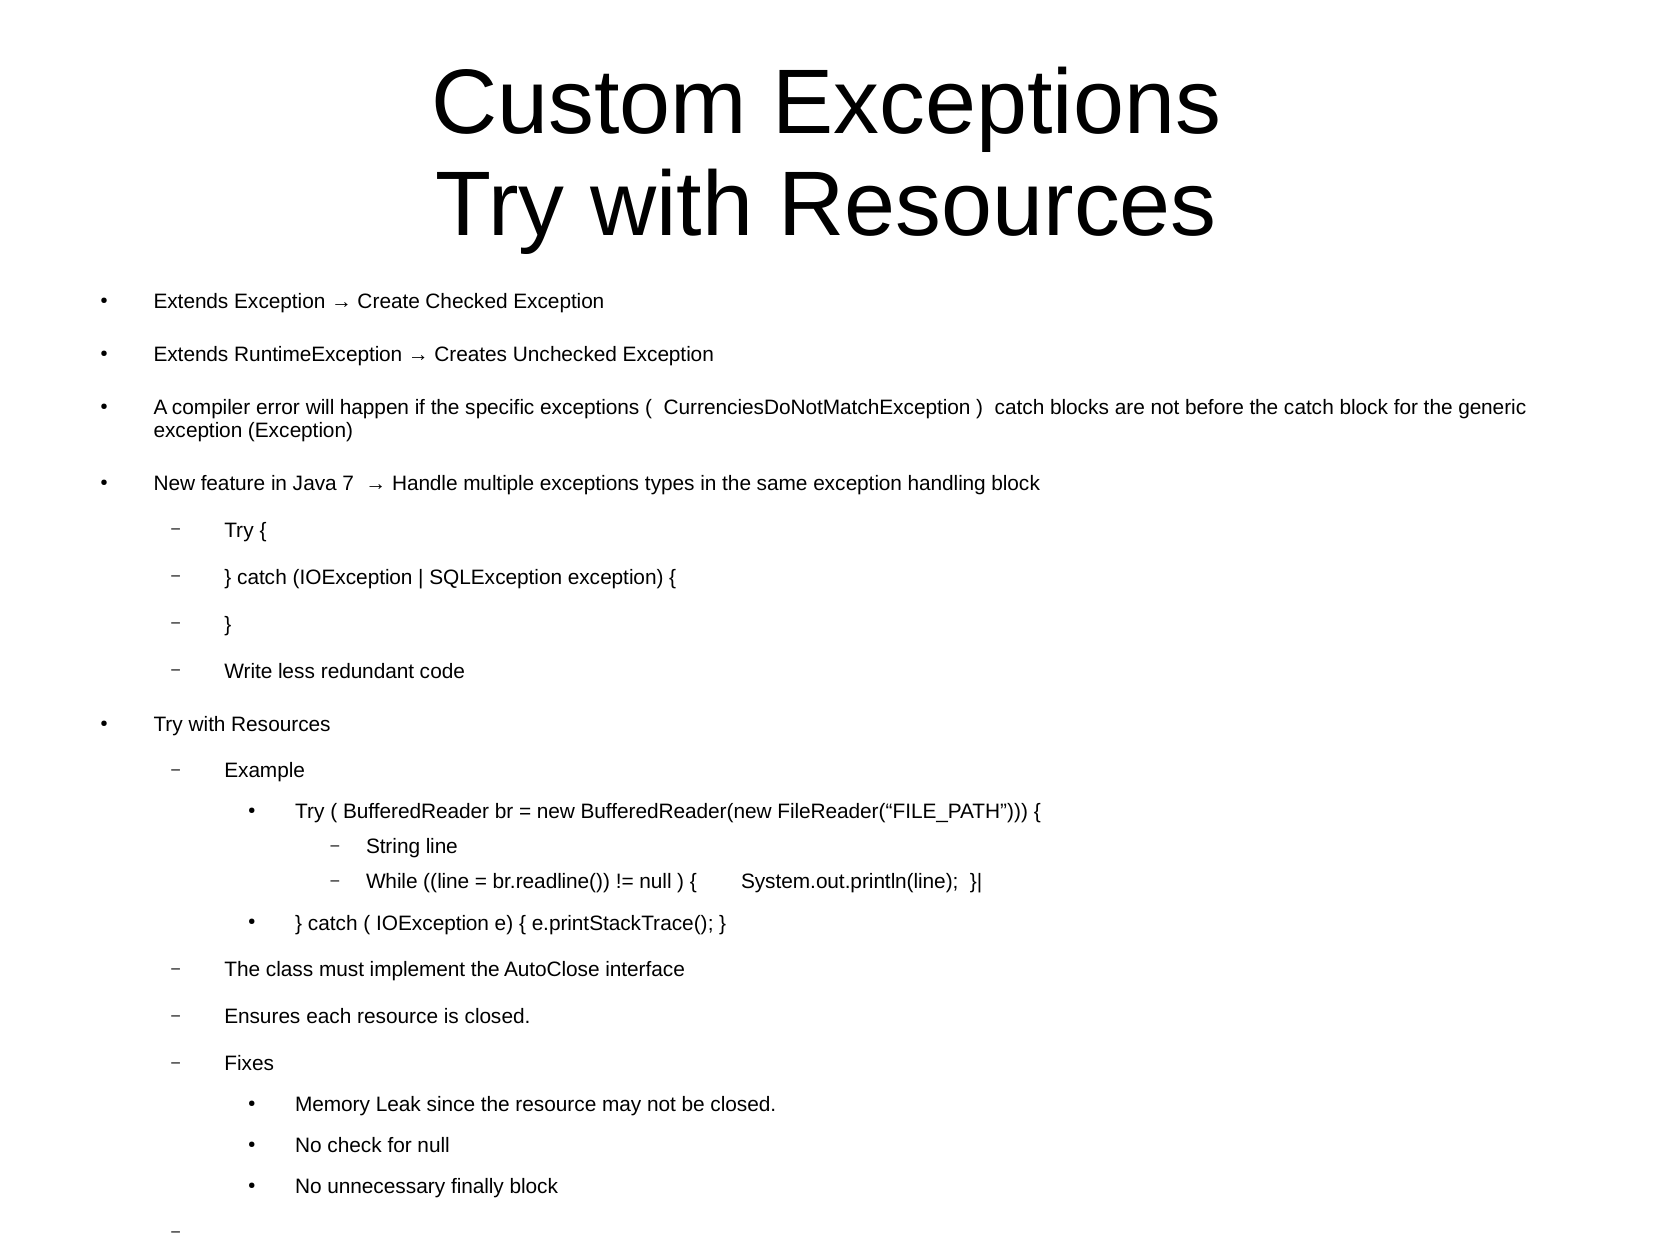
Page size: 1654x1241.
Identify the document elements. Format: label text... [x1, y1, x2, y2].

title Custom Exceptions Try with Resources [82, 49, 1571, 257]
list Extends Exception → Create Checked Exception Extends RuntimeException → Creates Unchecked Exception A compiler error will happen if the specific exceptions ( CurrenciesDoNotMatchException ) catch blocks are not before the catch block for the generic exception (Exception) New feature in Java 7 → Handle multiple exceptions types in the same exception handling block Try { } catch (IOException | SQLException exception) { } Write less redundant code Try with Resources Example Try ( BufferedReader br = new BufferedReader(new FileReader(“FILE_PATH”))) { String line While ((line = br.readline()) != null ) { System.out.println(line); }| } catch ( IOException e) { e.printStackTrace(); } The class must implement the AutoClose interface Ensures each resource is closed. Fixes Memory Leak since the resource may not be closed. No check for null No unnecessary finally block [82, 290, 1571, 1201]
